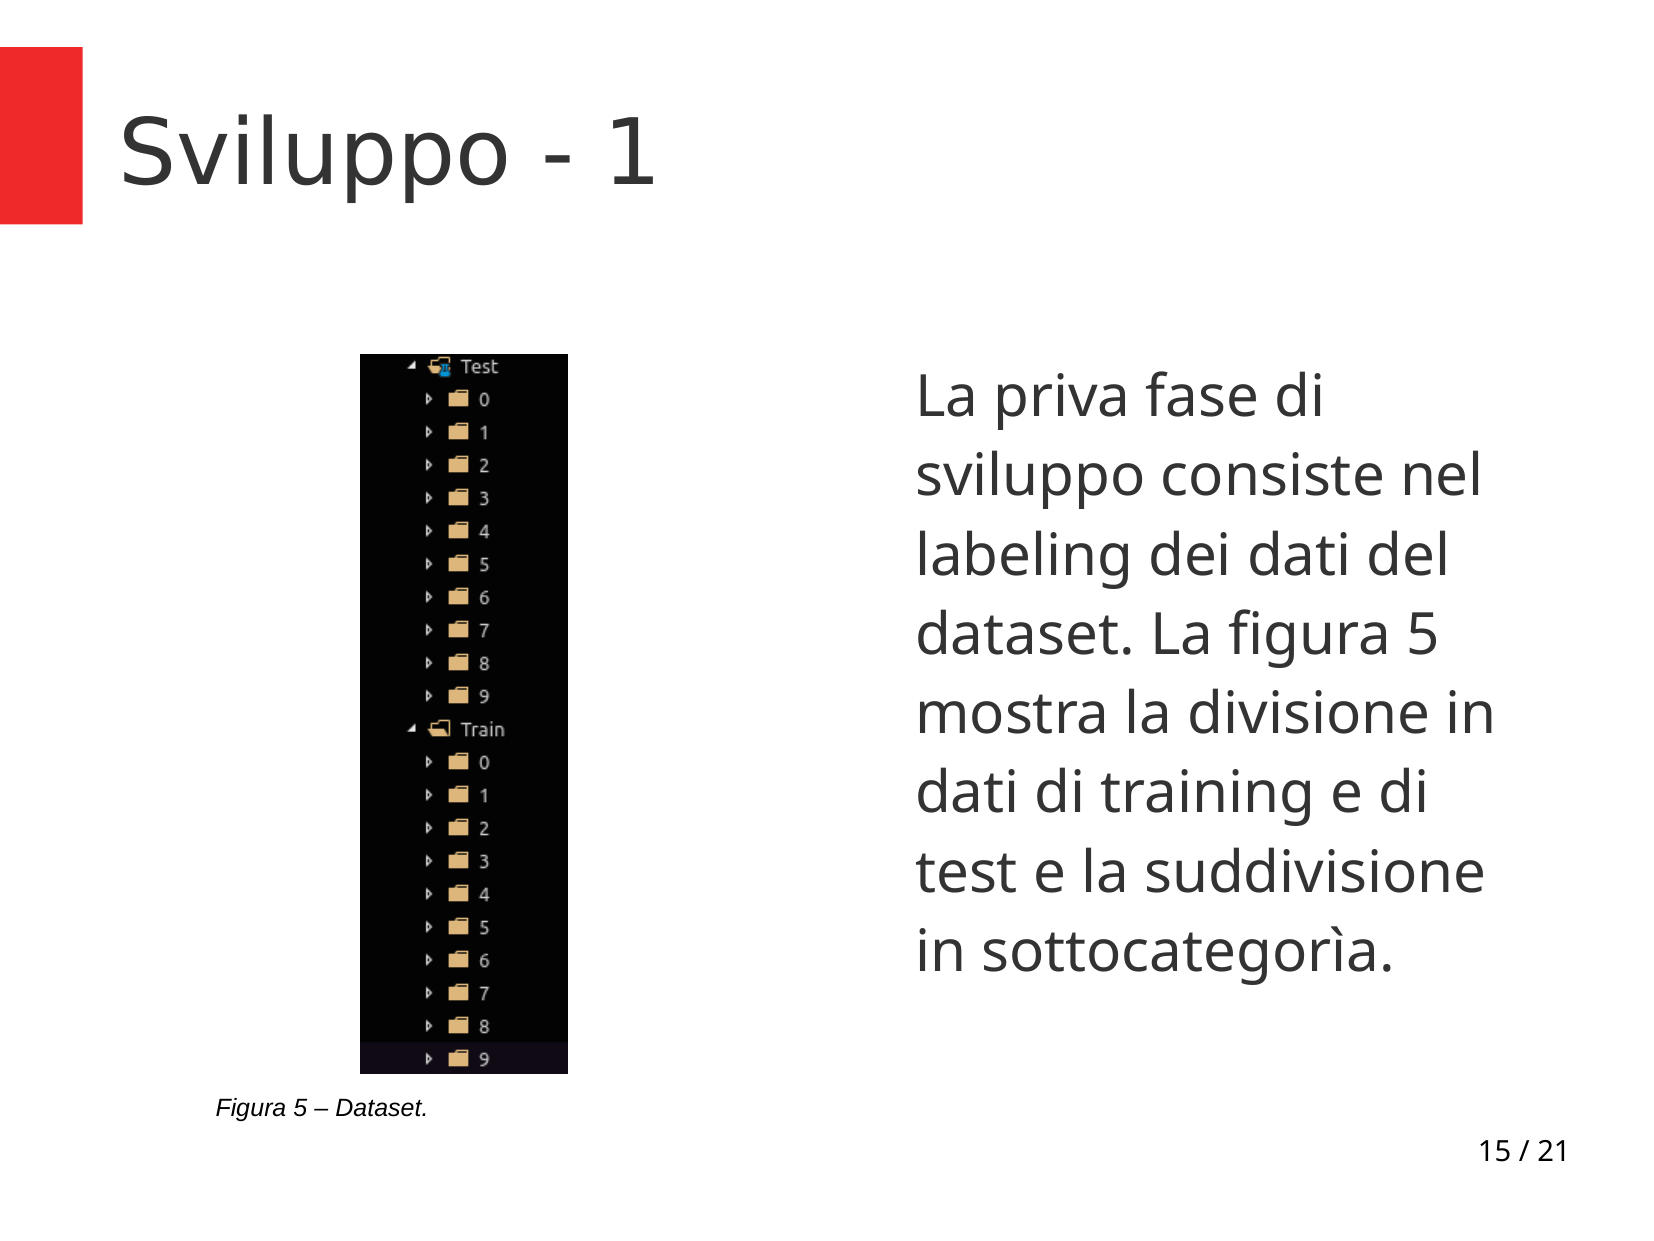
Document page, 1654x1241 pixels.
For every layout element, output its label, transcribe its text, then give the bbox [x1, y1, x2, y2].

list La priva fase di sviluppo consiste nel labeling dei dati del dataset. La figura 5 mostra la divisione in dati di training e di test e la suddivisione in sottocategorìa. [844, 354, 1536, 1074]
picture [360, 354, 568, 1074]
title Sviluppo - 1 [118, 49, 1571, 257]
text_box Figura 5 – Dataset. [200, 1086, 674, 1158]
